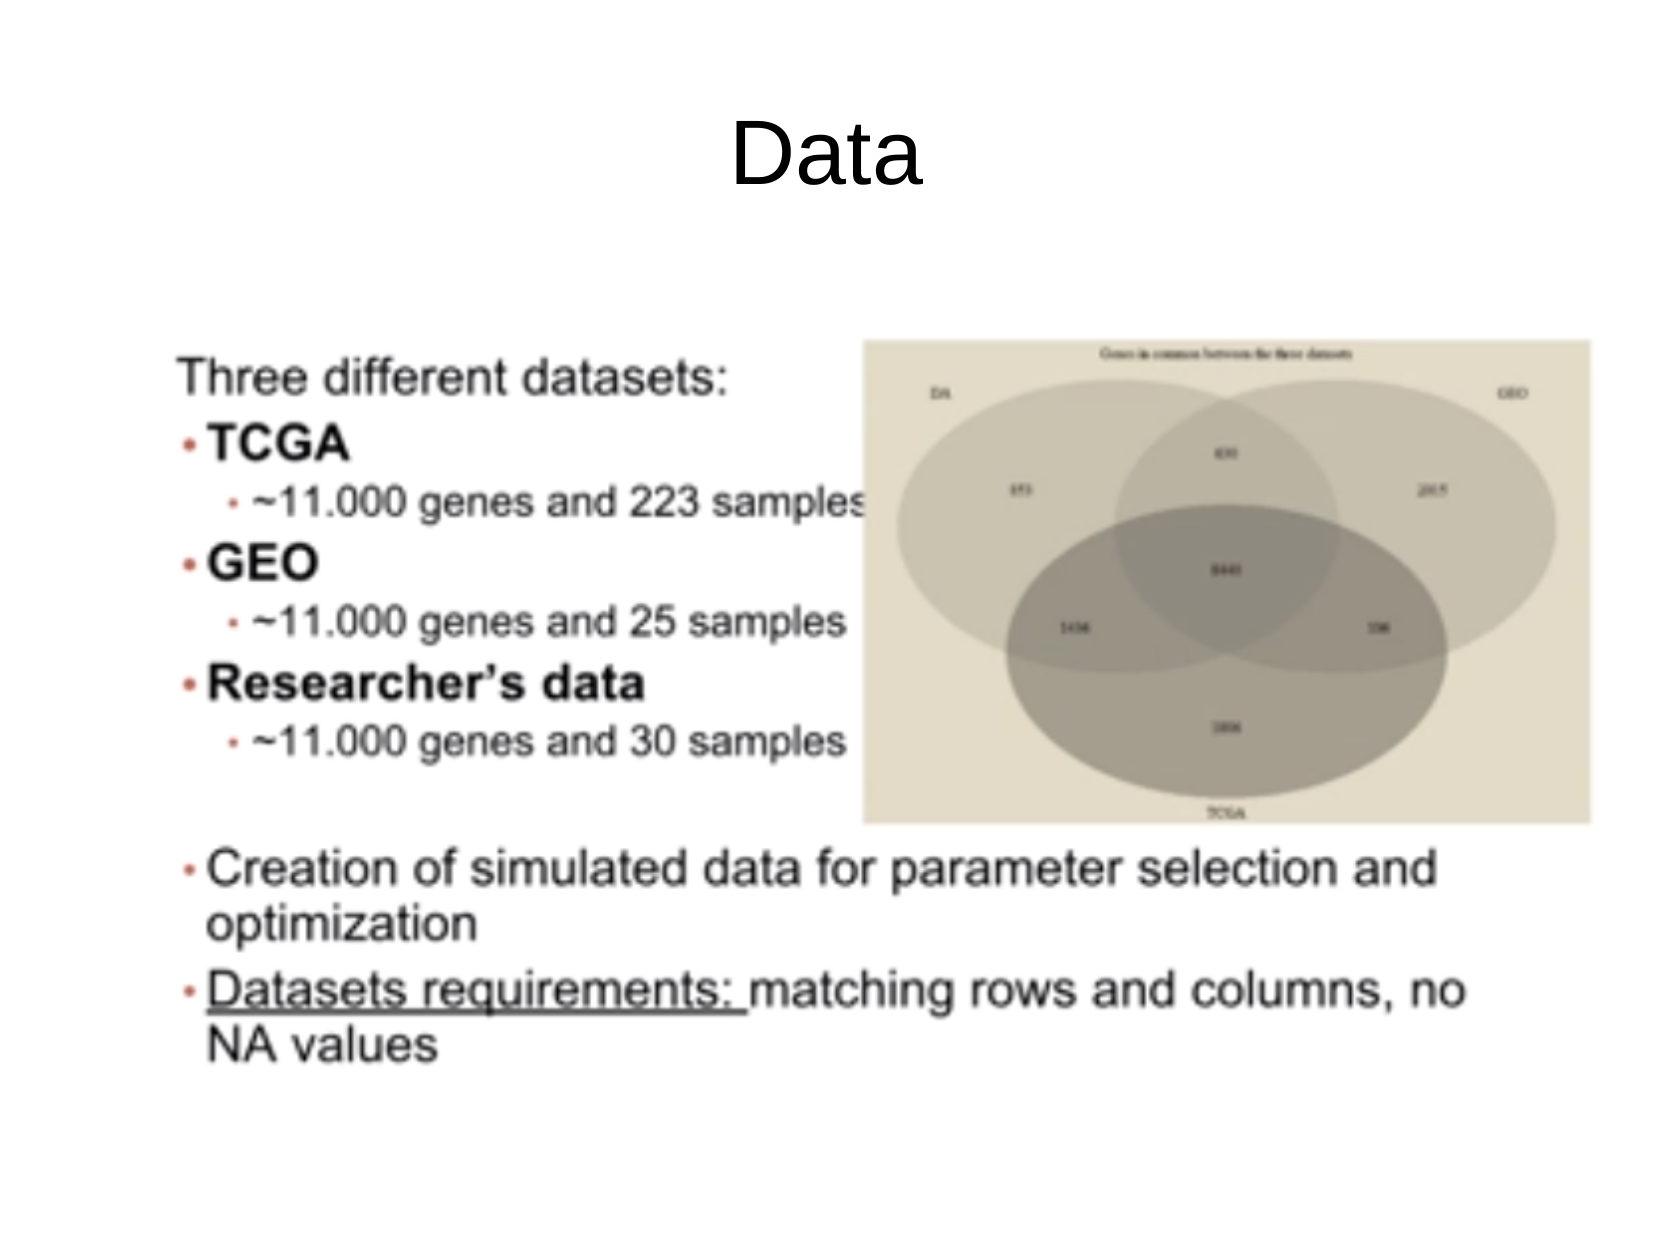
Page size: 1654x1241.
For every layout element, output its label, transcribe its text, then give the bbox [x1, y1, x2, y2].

picture [109, 293, 1607, 1146]
title Data [82, 49, 1571, 257]
